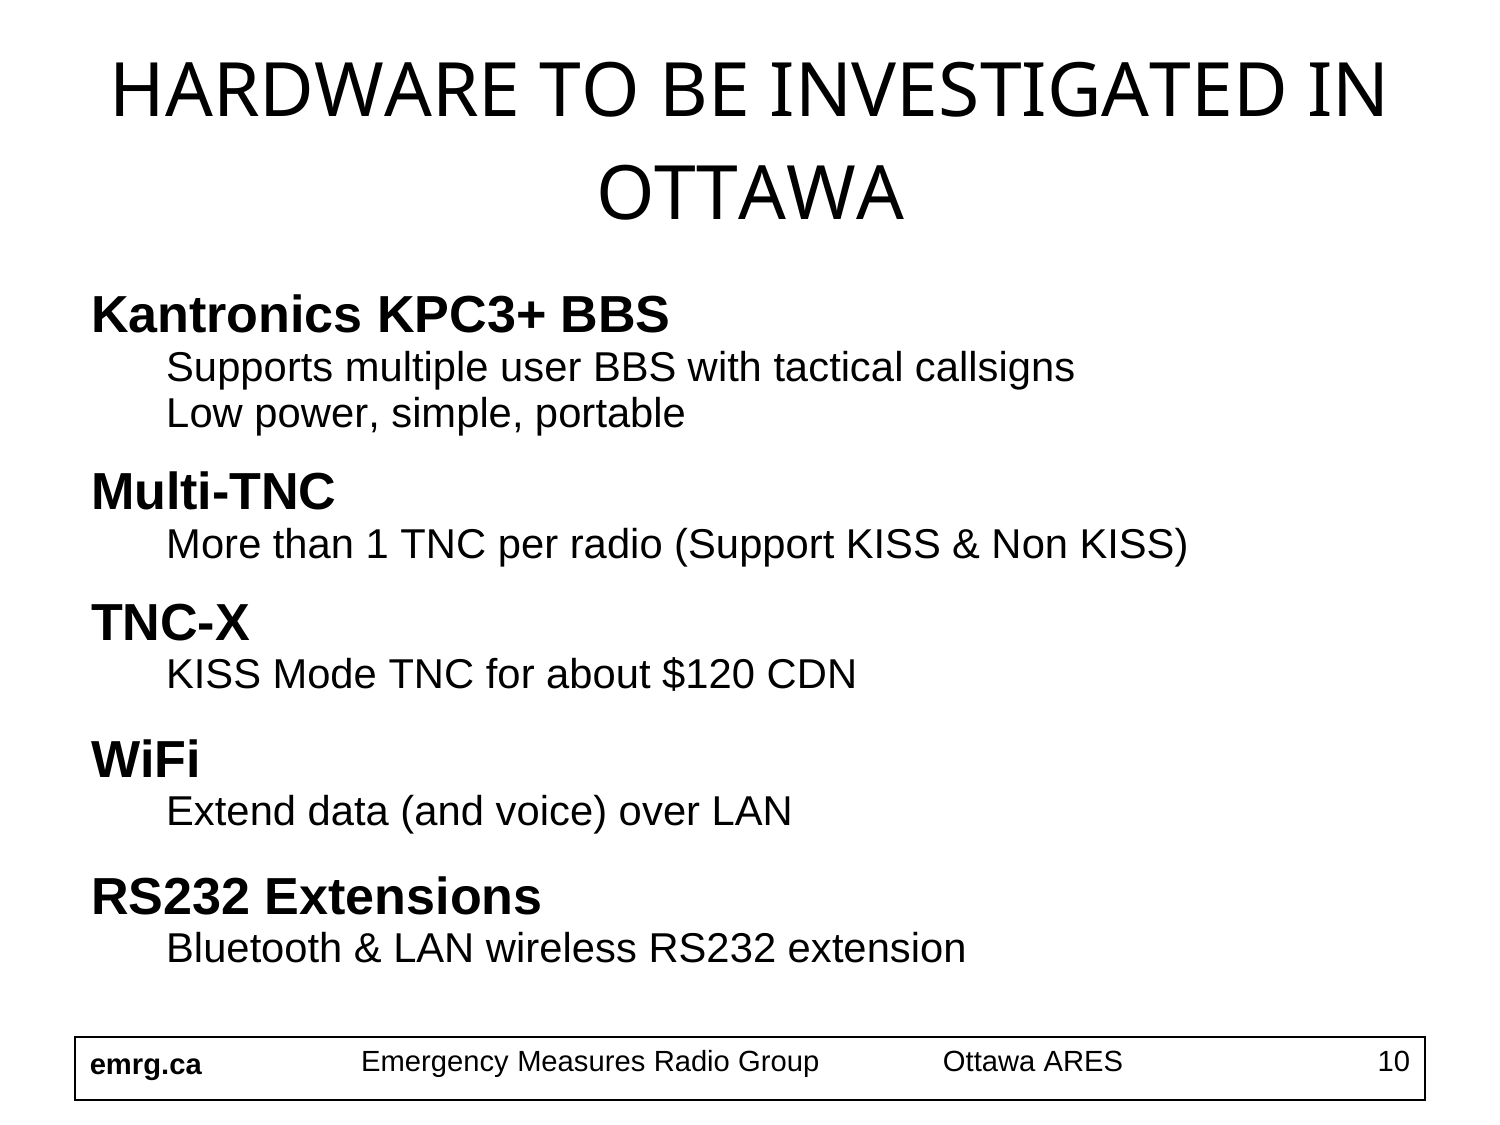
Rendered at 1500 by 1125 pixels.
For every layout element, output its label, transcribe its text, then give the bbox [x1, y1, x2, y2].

list Kantronics KPC3+ BBS Supports multiple user BBS with tactical callsigns Low power, simple, portable Multi-TNC More than 1 TNC per radio (Support KISS & Non KISS) TNC-X KISS Mode TNC for about $120 CDN WiFi Extend data (and voice) over LAN RS232 Extensions Bluetooth & LAN wireless RS232 extension [76, 278, 1427, 1047]
title HARDWARE TO BE INVESTIGATED IN OTTAWA [75, 41, 1426, 237]
